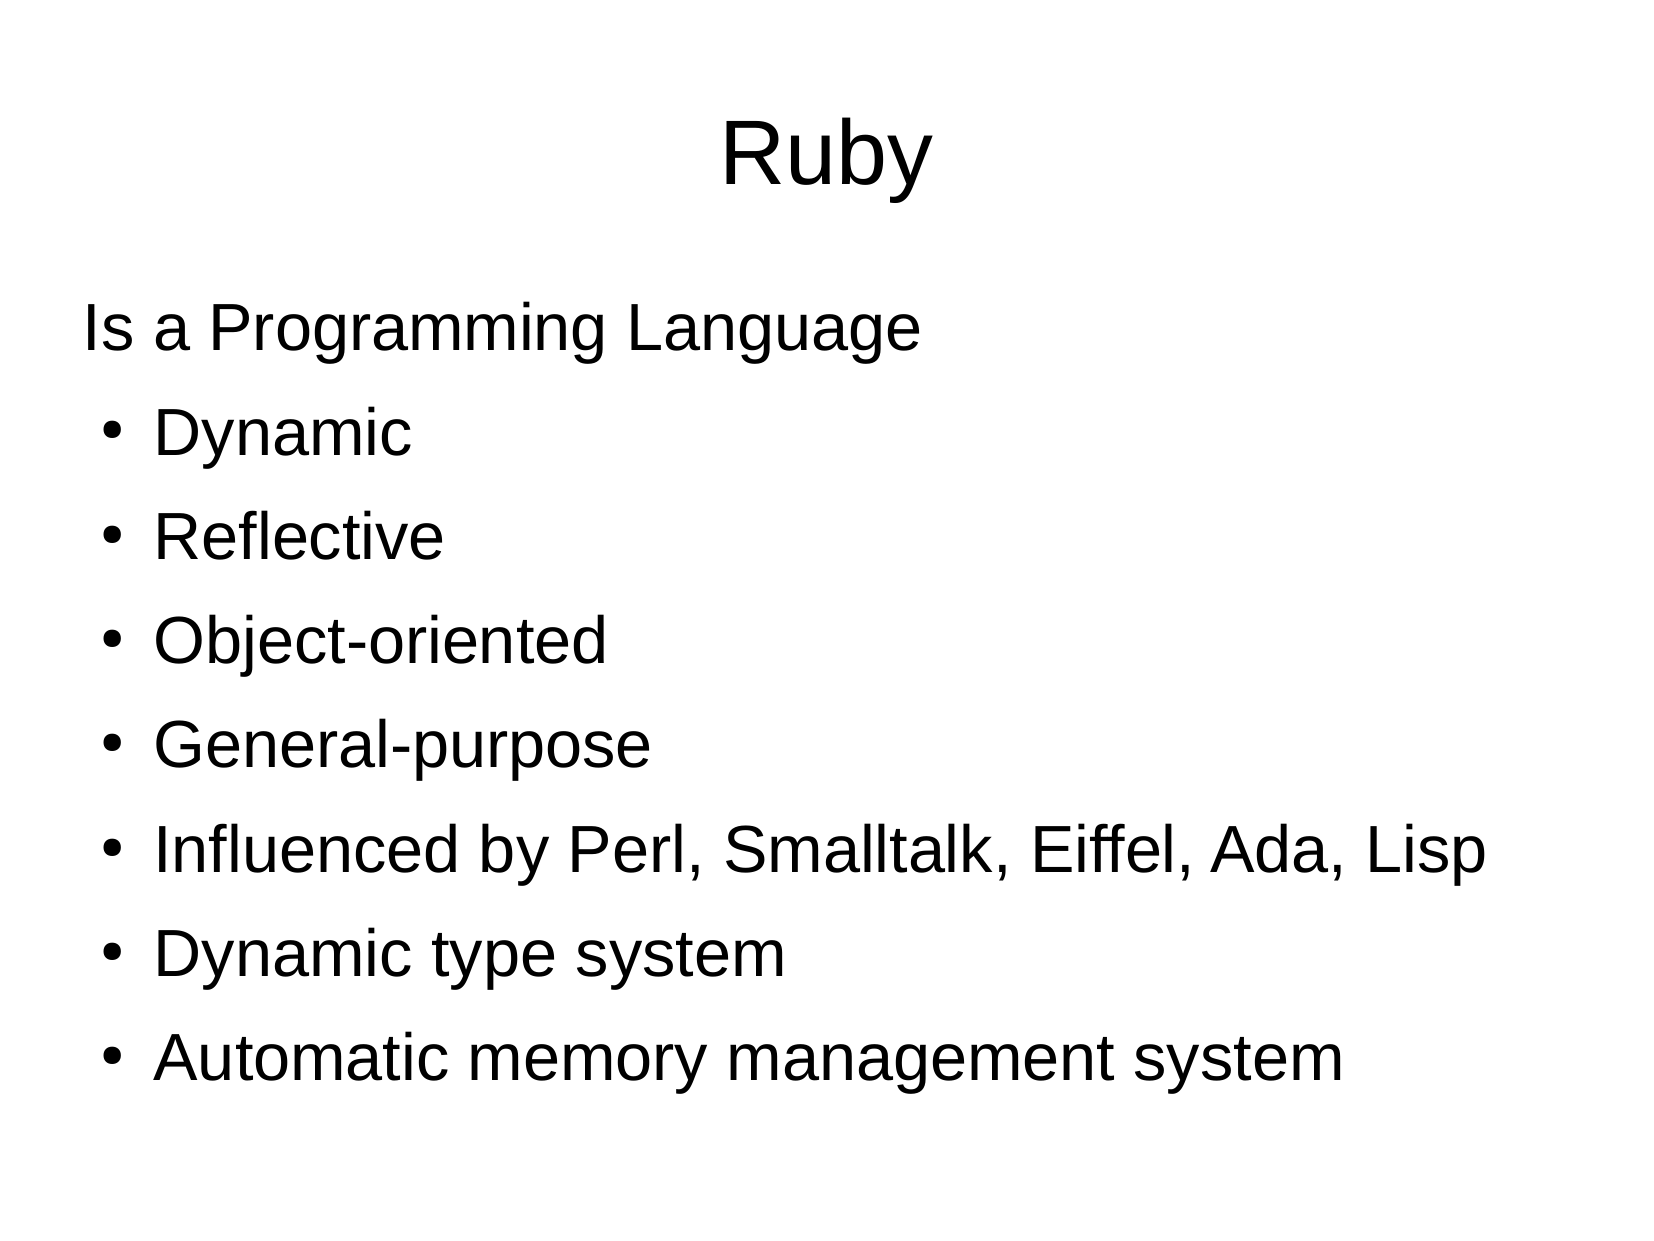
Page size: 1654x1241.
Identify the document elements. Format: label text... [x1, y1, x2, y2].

title Ruby [82, 49, 1571, 257]
list Is a Programming Language Dynamic Reflective Object-oriented General-purpose Influenced by Perl, Smalltalk, Eiffel, Ada, Lisp Dynamic type system Automatic memory management system [82, 290, 1571, 1171]
